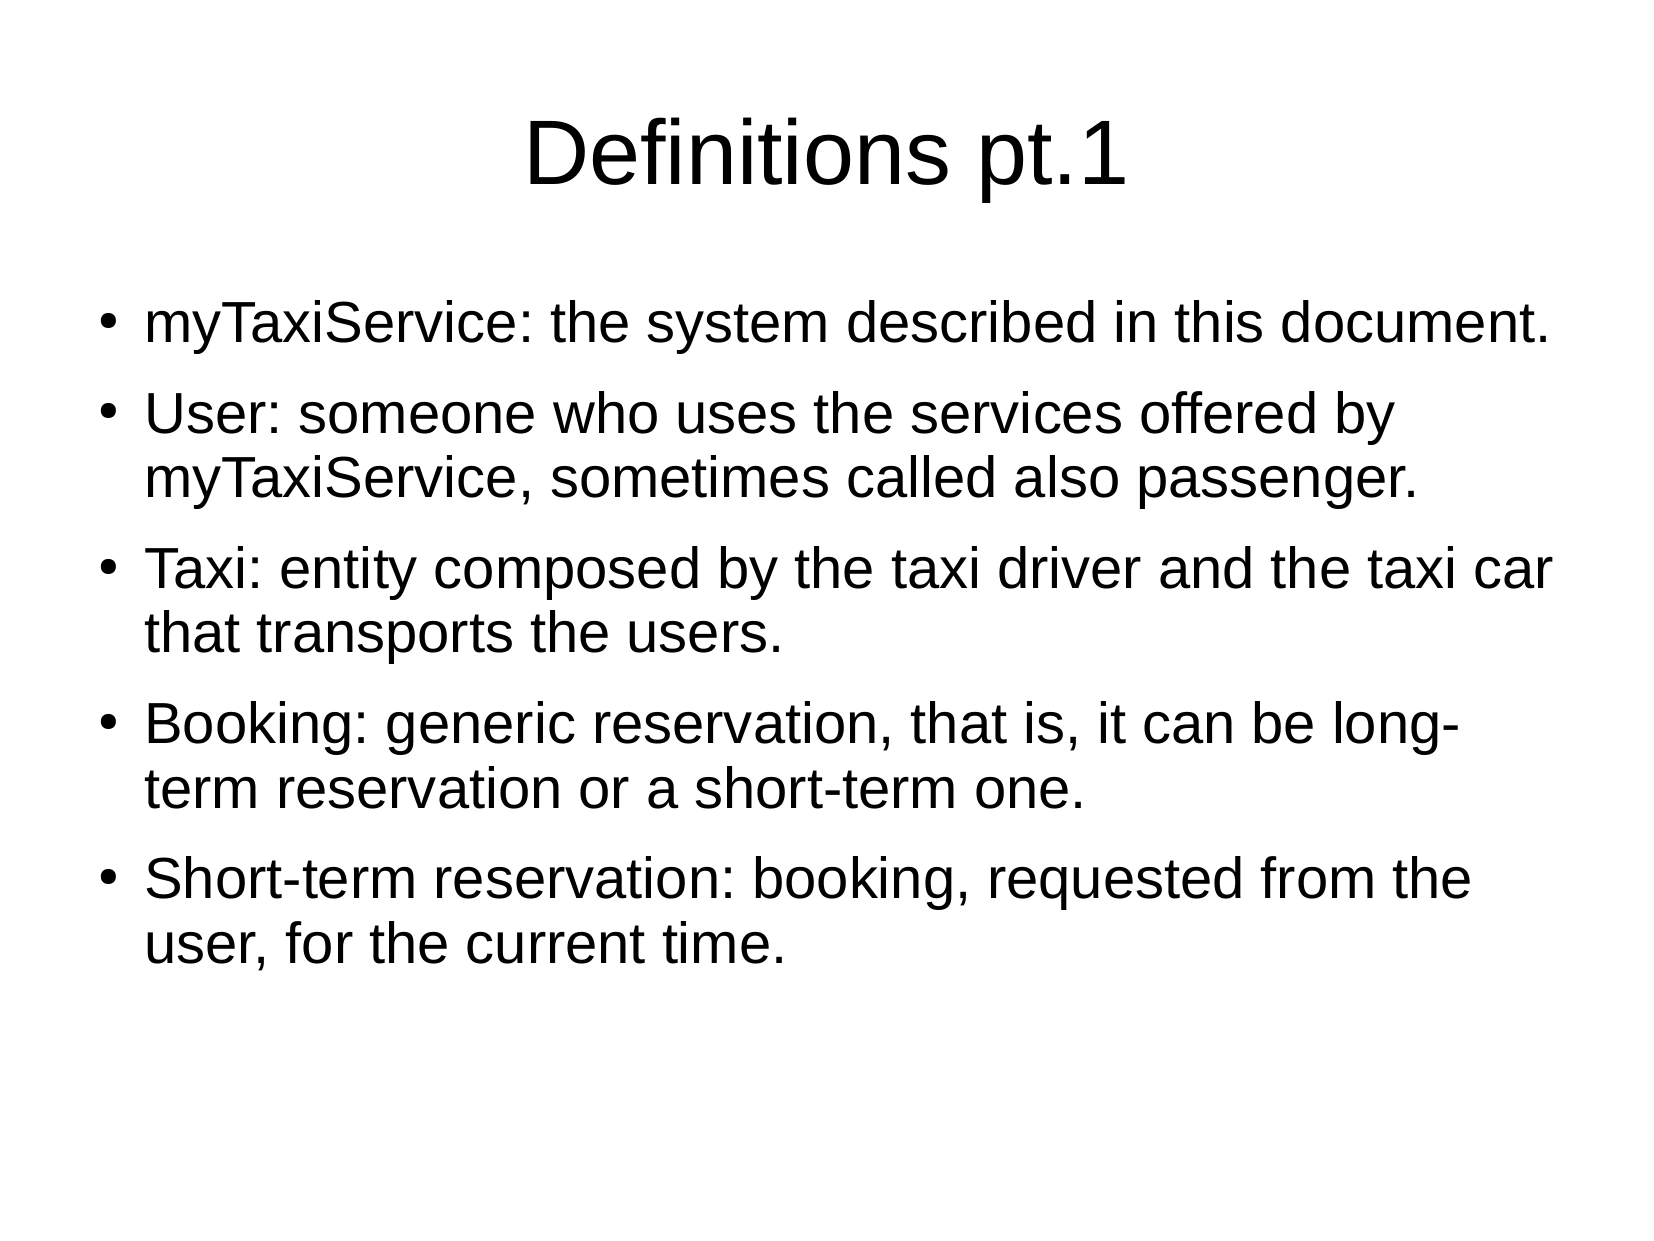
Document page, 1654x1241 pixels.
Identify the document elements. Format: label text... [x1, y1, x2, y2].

title Definitions pt.1 [82, 49, 1571, 257]
list myTaxiService: the system described in this document. User: someone who uses the services offered by myTaxiService, sometimes called also passenger. Taxi: entity composed by the taxi driver and the taxi car that transports the users. Booking: generic reservation, that is, it can be long-term reservation or a short-term one. Short-term reservation: booking, requested from the user, for the current time. [82, 290, 1571, 1010]
